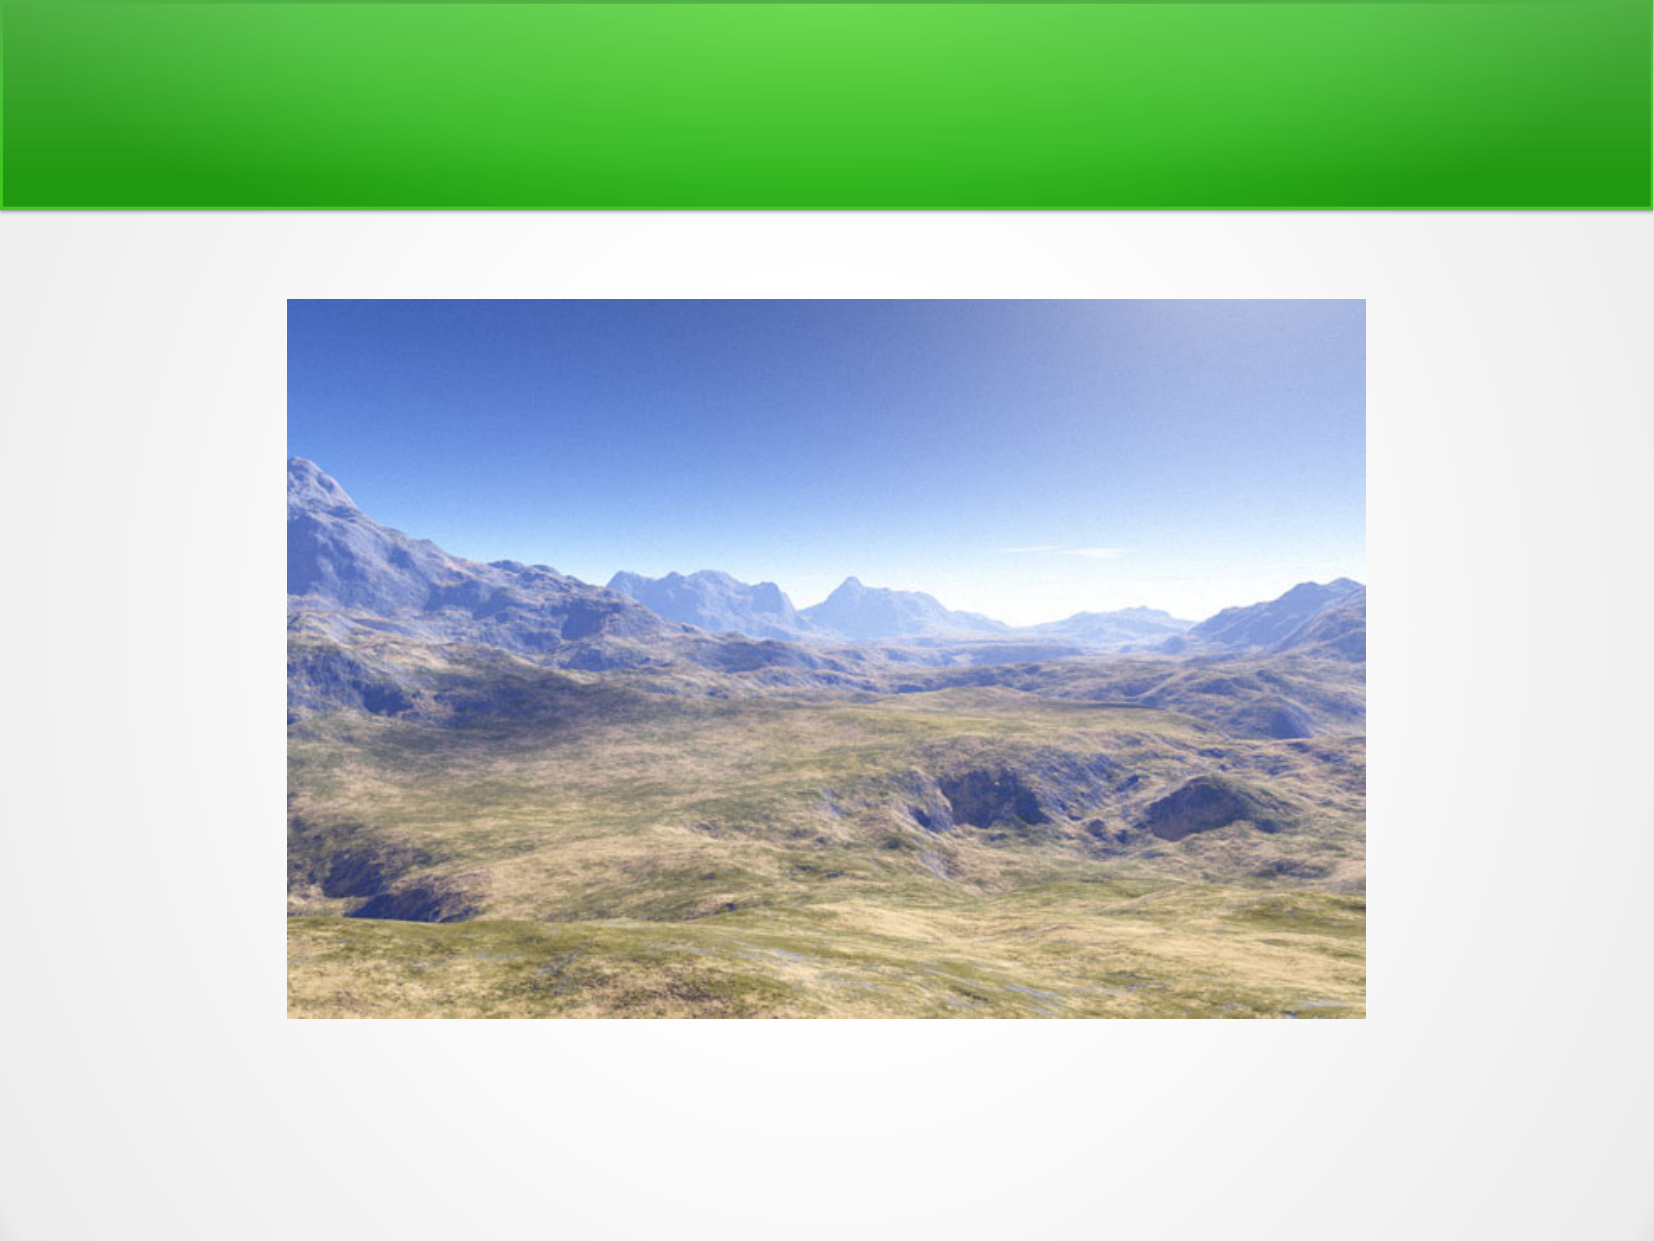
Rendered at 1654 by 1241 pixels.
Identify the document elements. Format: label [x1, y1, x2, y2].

picture [287, 299, 1366, 1019]
